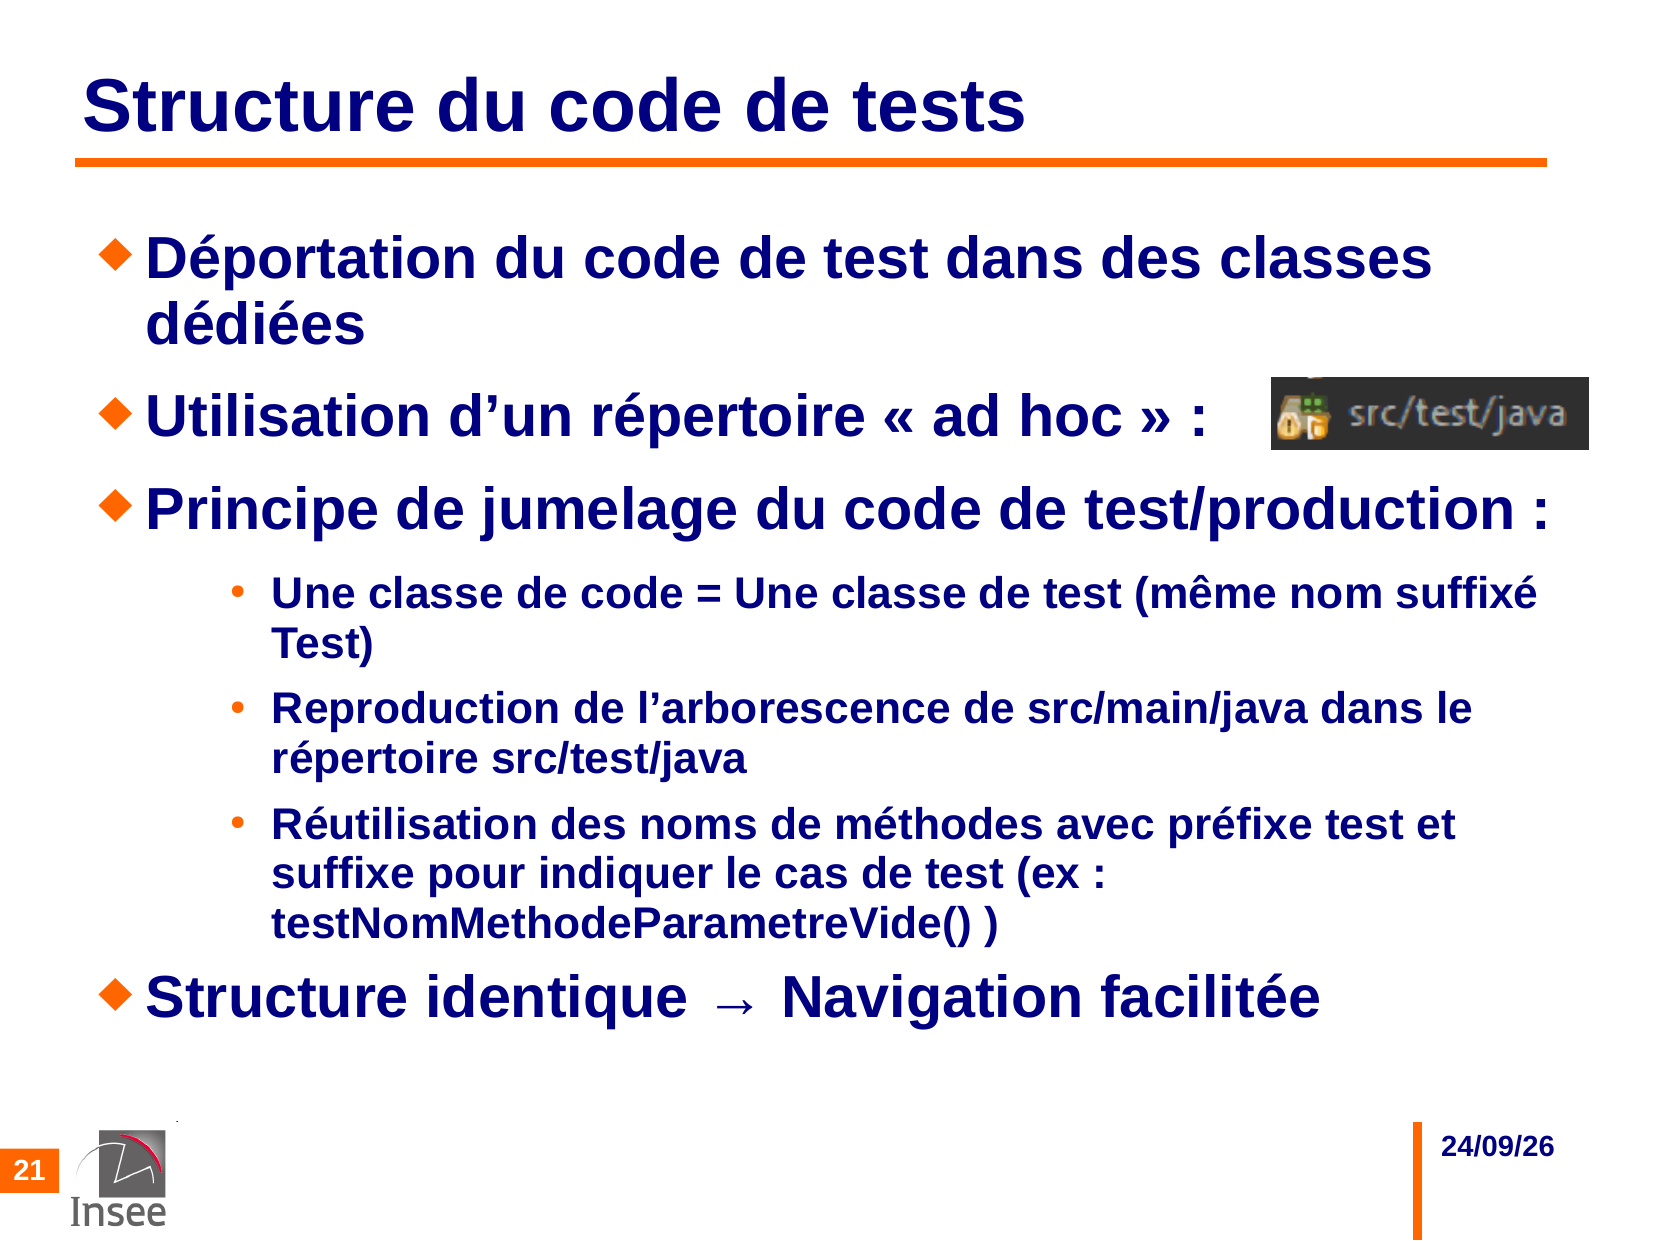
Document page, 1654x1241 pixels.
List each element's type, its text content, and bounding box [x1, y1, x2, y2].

picture [62, 1121, 178, 1241]
list Déportation du code de test dans des classes dédiées Utilisation d’un répertoire « ad hoc » : Principe de jumelage du code de test/production : Une classe de code = Une classe de test (même nom suffixé Test) Reproduction de l’arborescence de src/main/java dans le répertoire src/test/java Réutilisation des noms de méthodes avec préfixe test et suffixe pour indiquer le cas de test (ex : testNomMethodeParametreVide() ) Structure identique → Navigation facilitée [82, 224, 1571, 1099]
title Structure du code de tests [82, 49, 1619, 163]
picture [1271, 377, 1589, 450]
